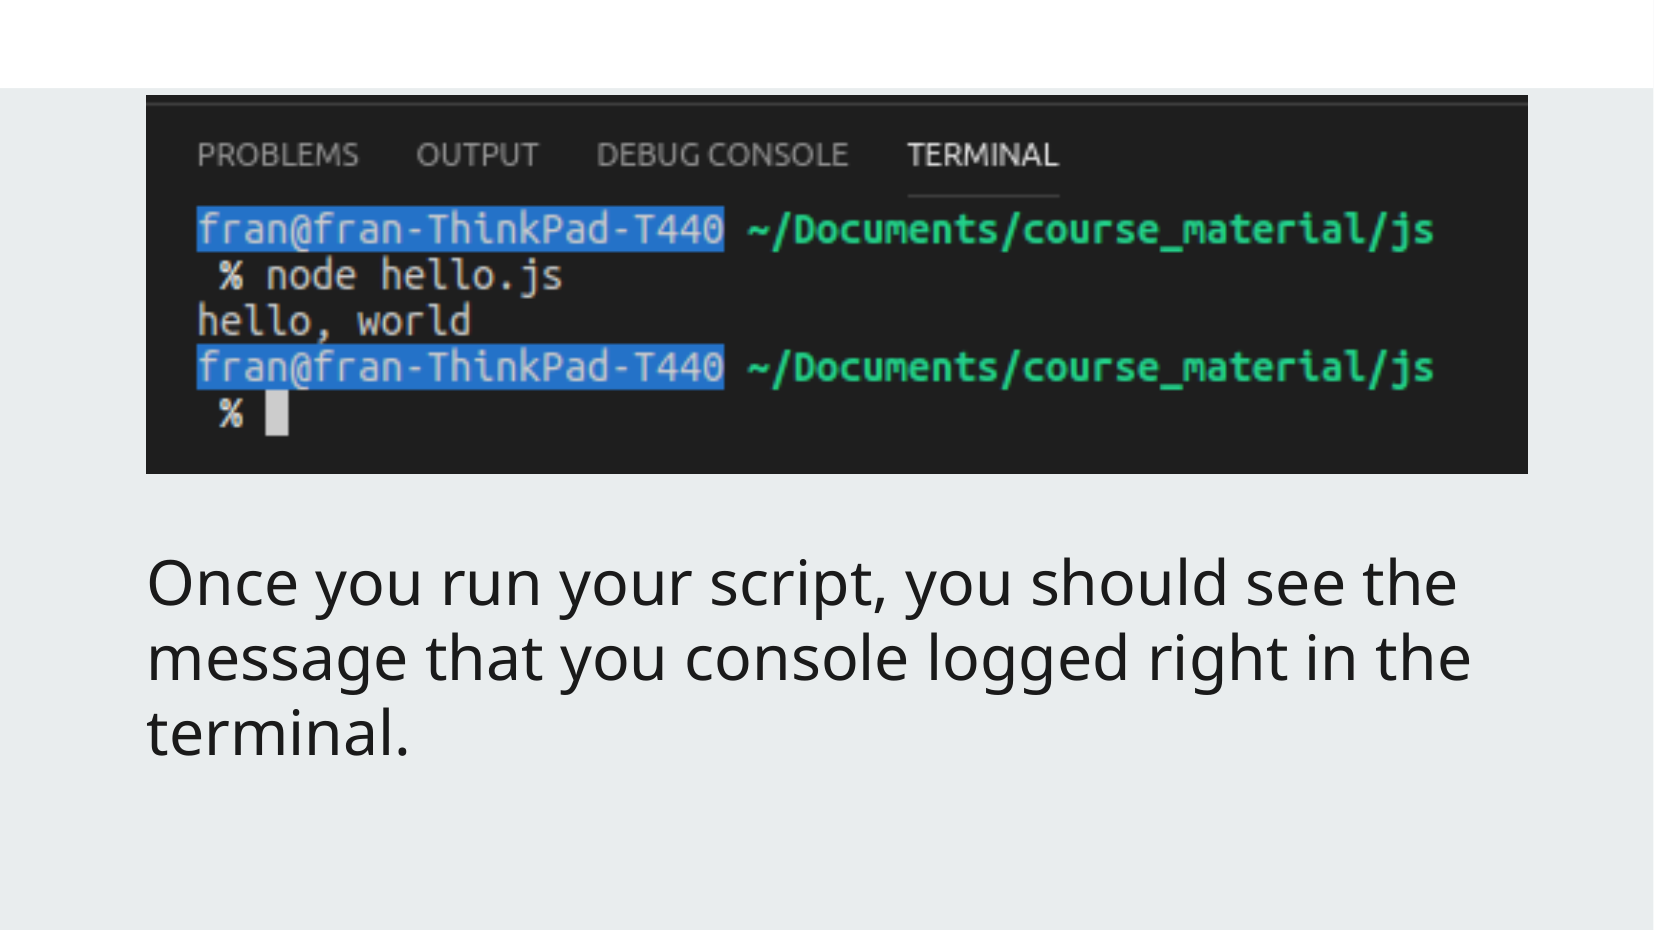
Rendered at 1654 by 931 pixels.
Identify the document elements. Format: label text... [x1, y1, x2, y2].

title Once you run your script, you should see the message that you console logged right in the terminal. [131, 528, 1523, 830]
picture [146, 95, 1528, 474]
